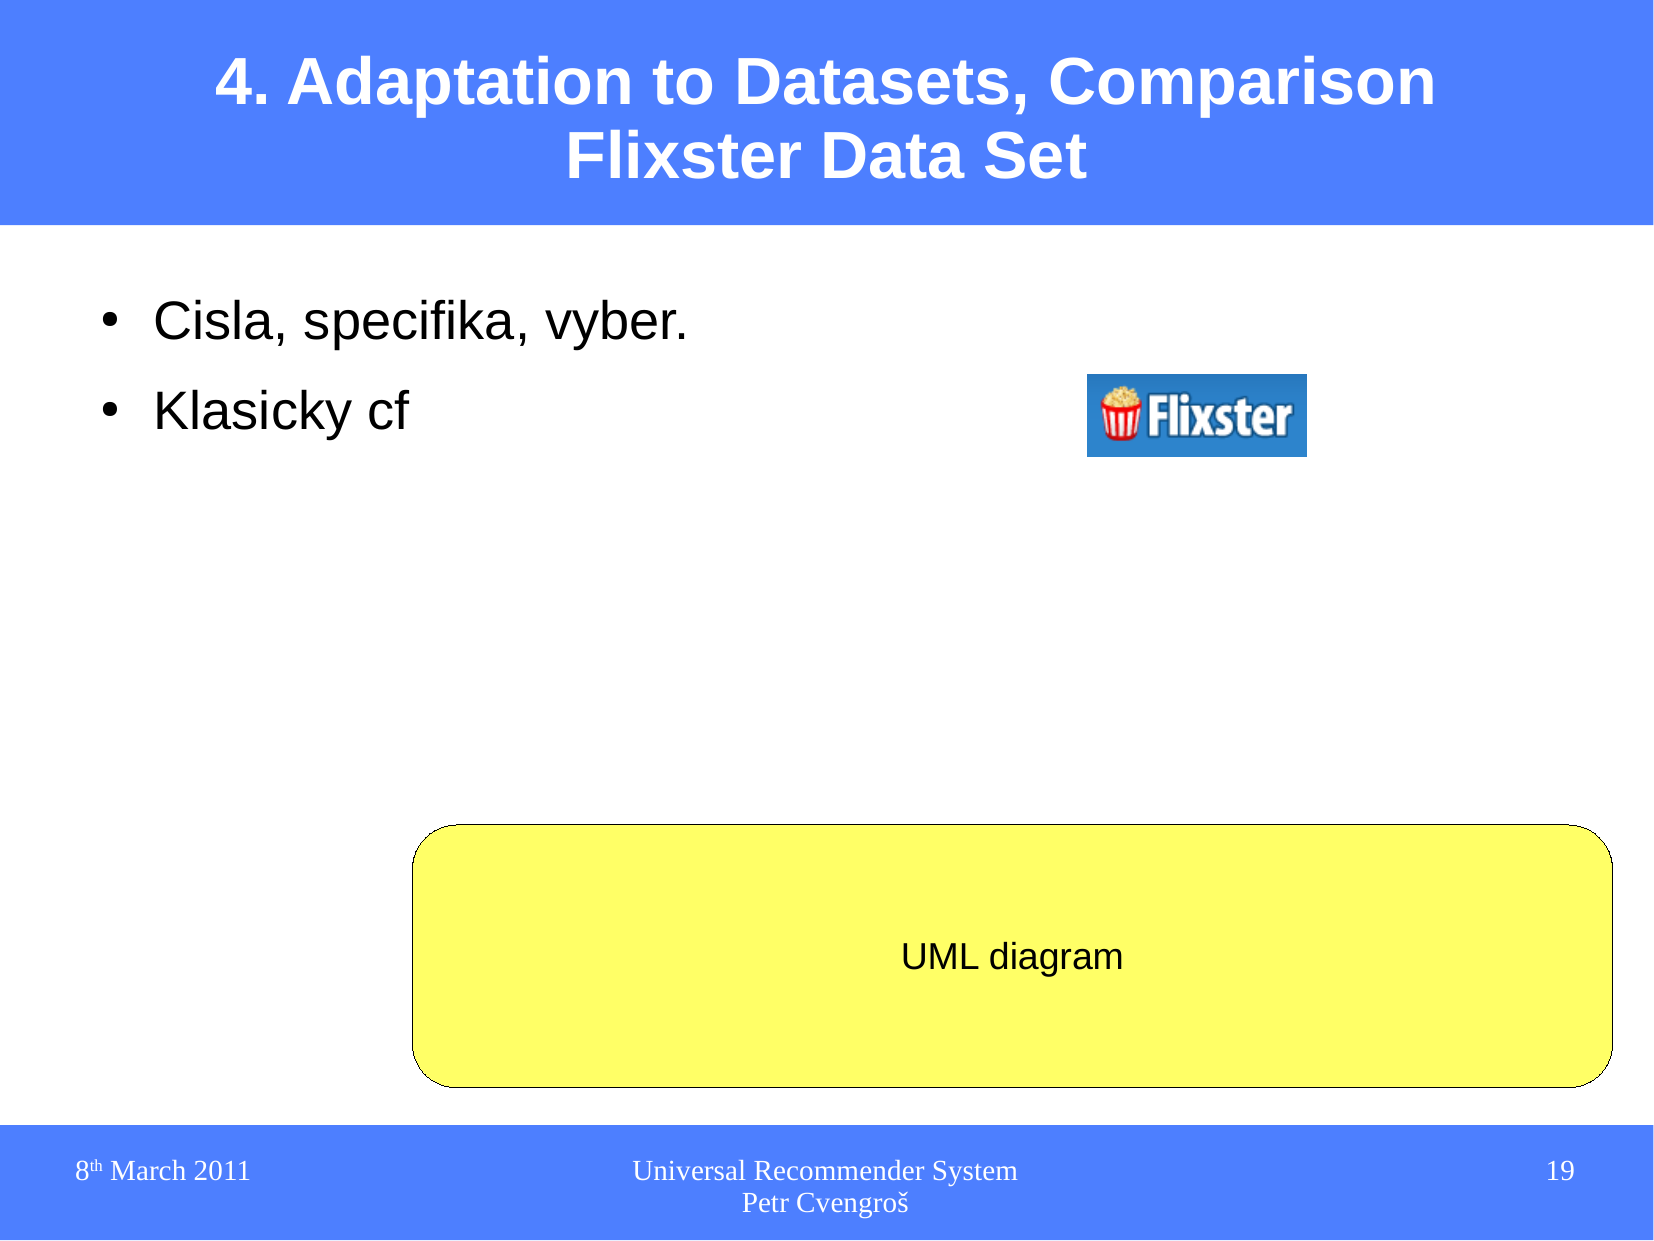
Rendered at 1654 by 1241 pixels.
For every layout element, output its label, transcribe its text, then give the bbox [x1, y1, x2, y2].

text_box UML diagram [412, 824, 1613, 1088]
title 4. Adaptation to Datasets, Comparison Flixster Data Set [82, 32, 1571, 205]
picture [1087, 374, 1307, 457]
list Cisla, specifika, vyber. Klasicky cf [82, 290, 1571, 1094]
